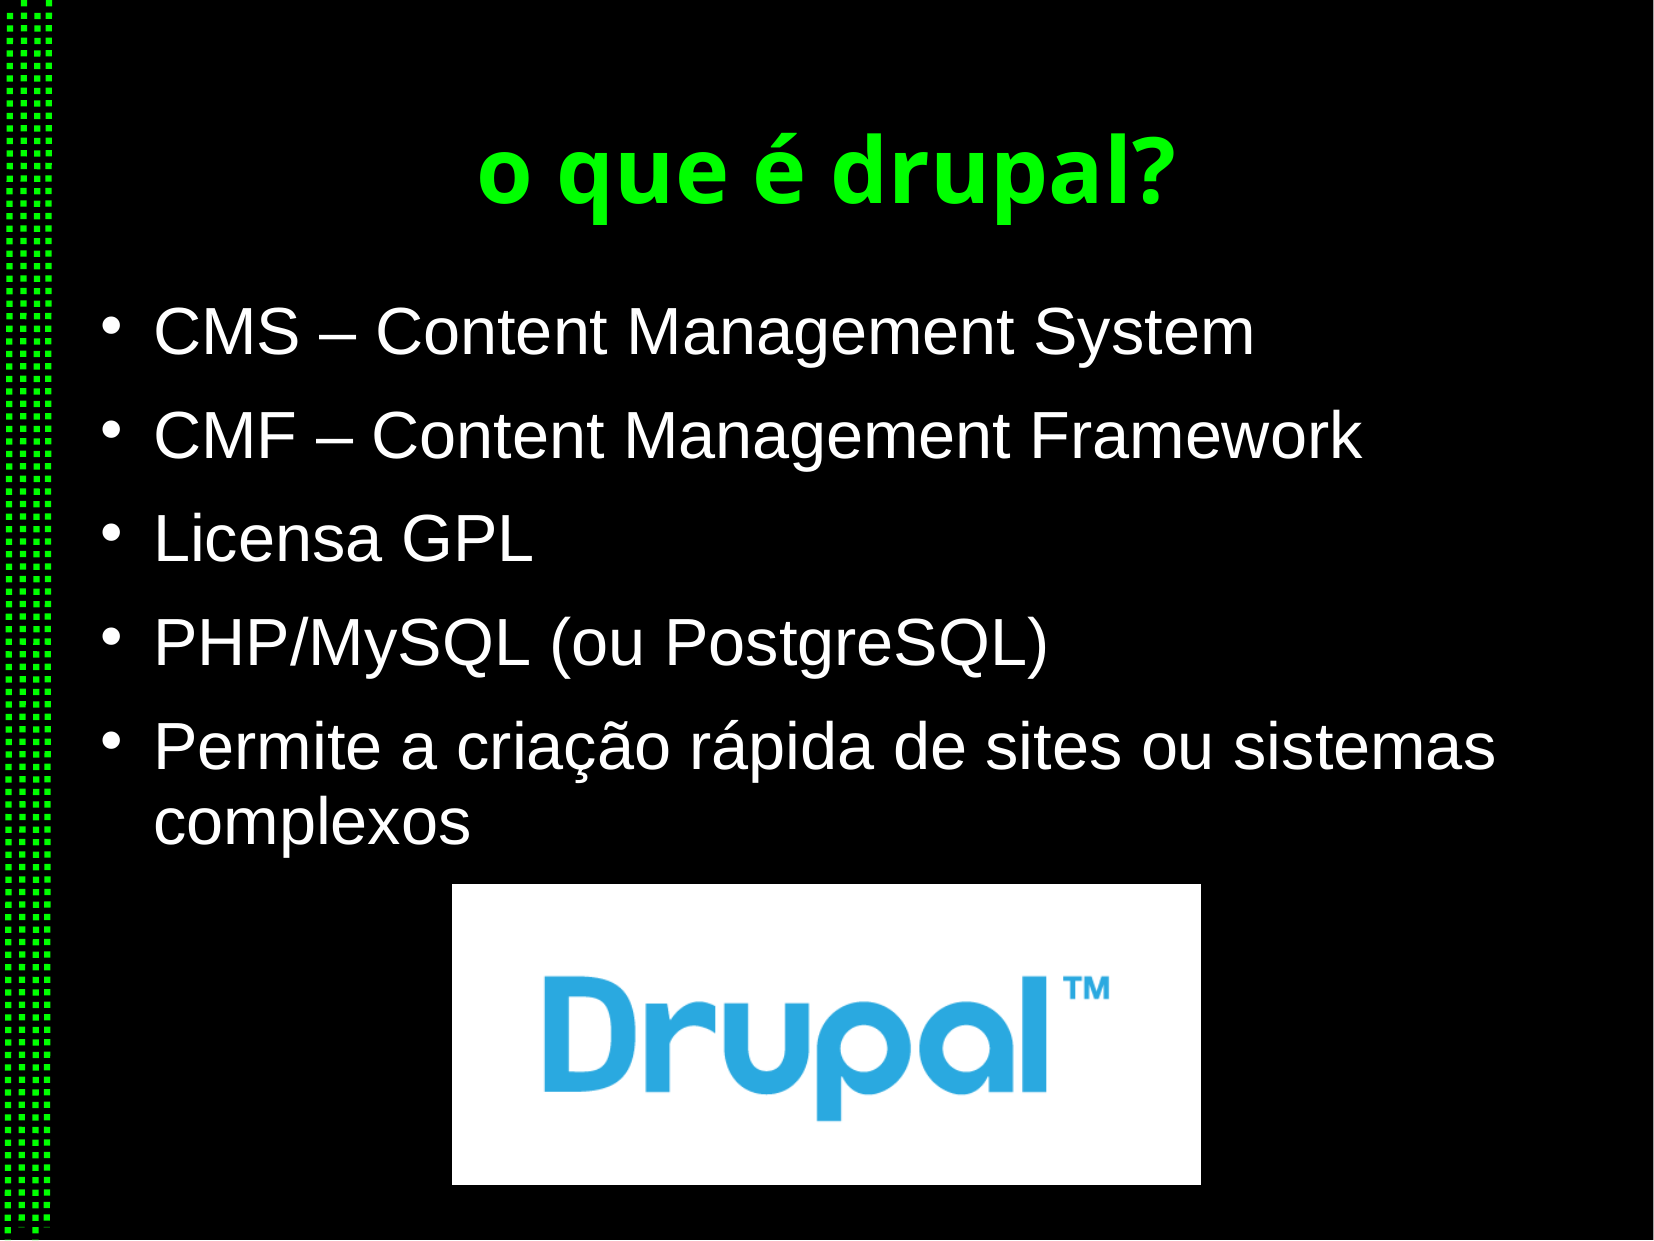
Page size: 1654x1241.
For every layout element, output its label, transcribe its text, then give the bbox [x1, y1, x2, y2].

title o que é drupal? [82, 49, 1571, 257]
list CMS – Content Management System CMF – Content Management Framework Licensa GPL PHP/MySQL (ou PostgreSQL) Permite a criação rápida de sites ou sistemas complexos [82, 290, 1571, 1109]
picture [452, 884, 1201, 1185]
